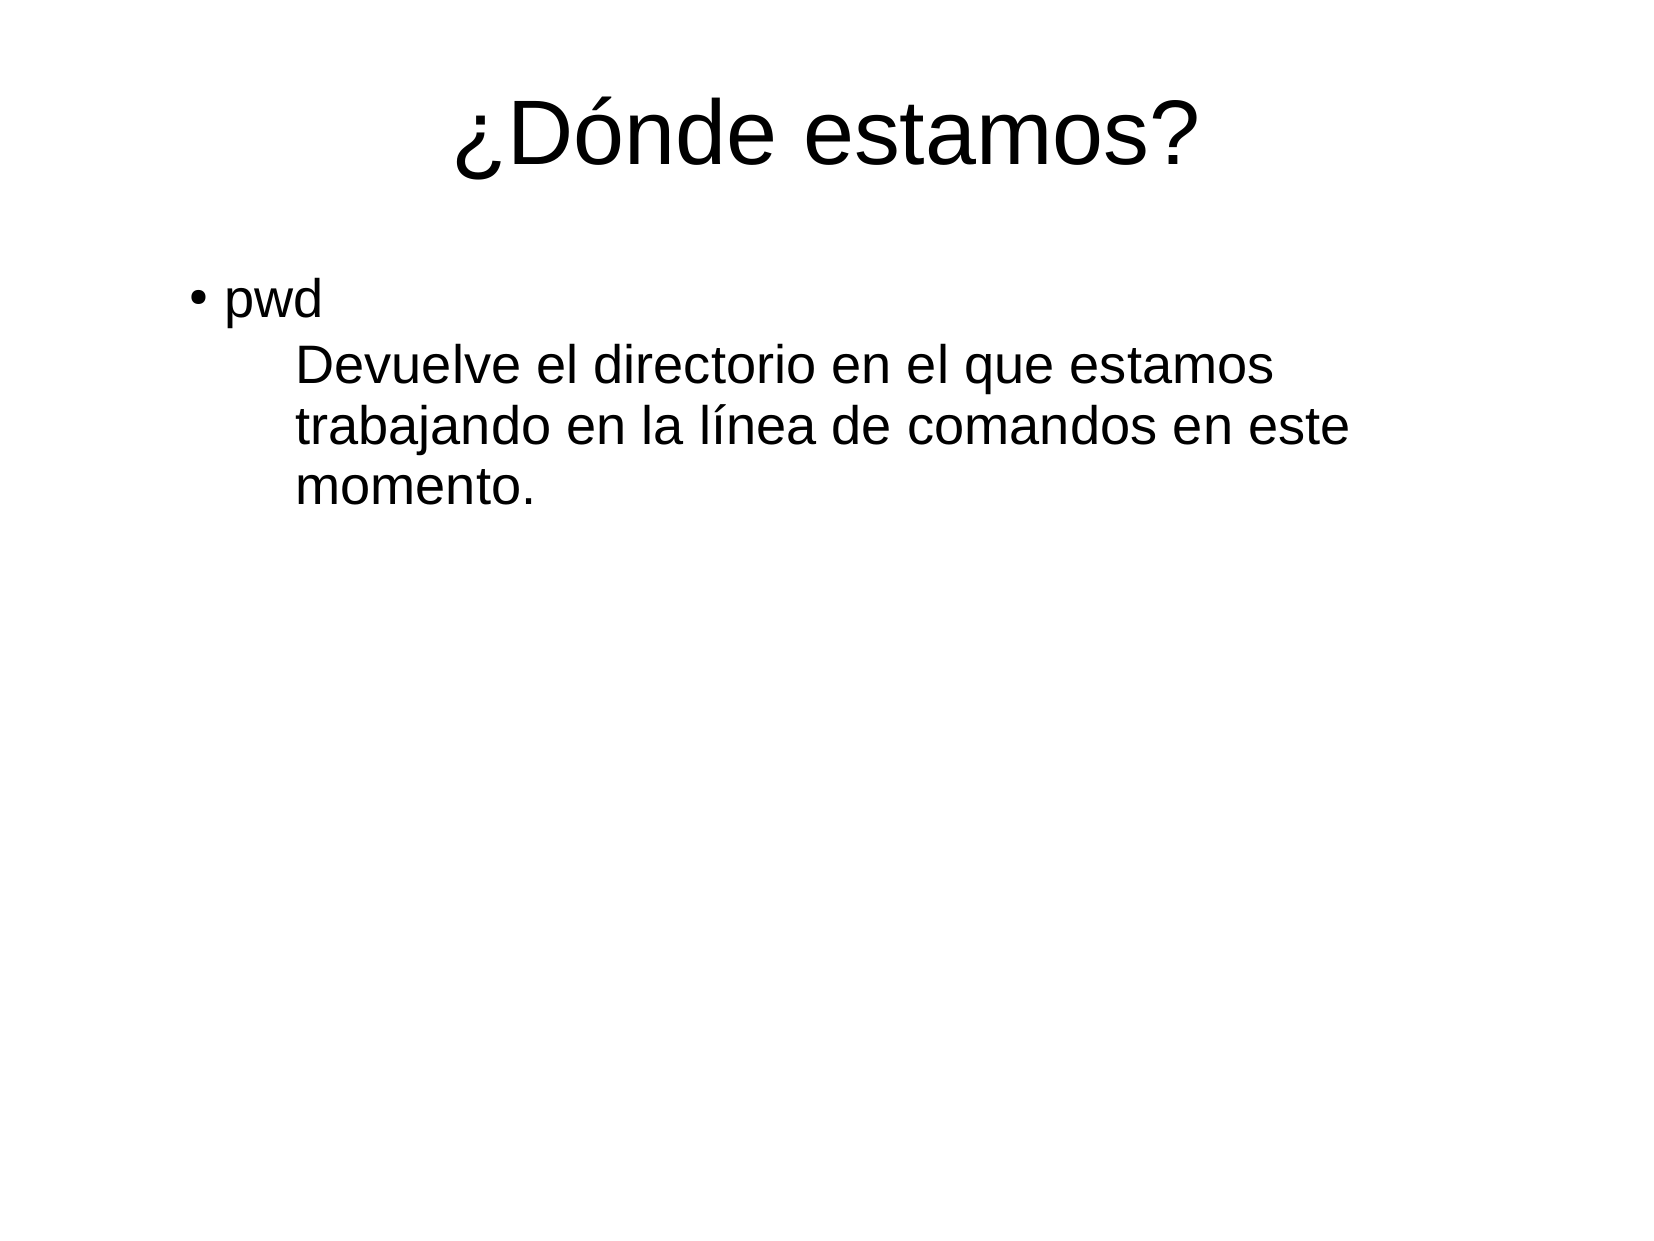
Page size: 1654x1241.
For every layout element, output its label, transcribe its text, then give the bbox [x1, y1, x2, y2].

text_box pwd Devuelve el directorio en el que estamos trabajando en la línea de comandos en este momento. [153, 268, 1465, 1158]
title ¿Dónde estamos? [82, 29, 1571, 237]
